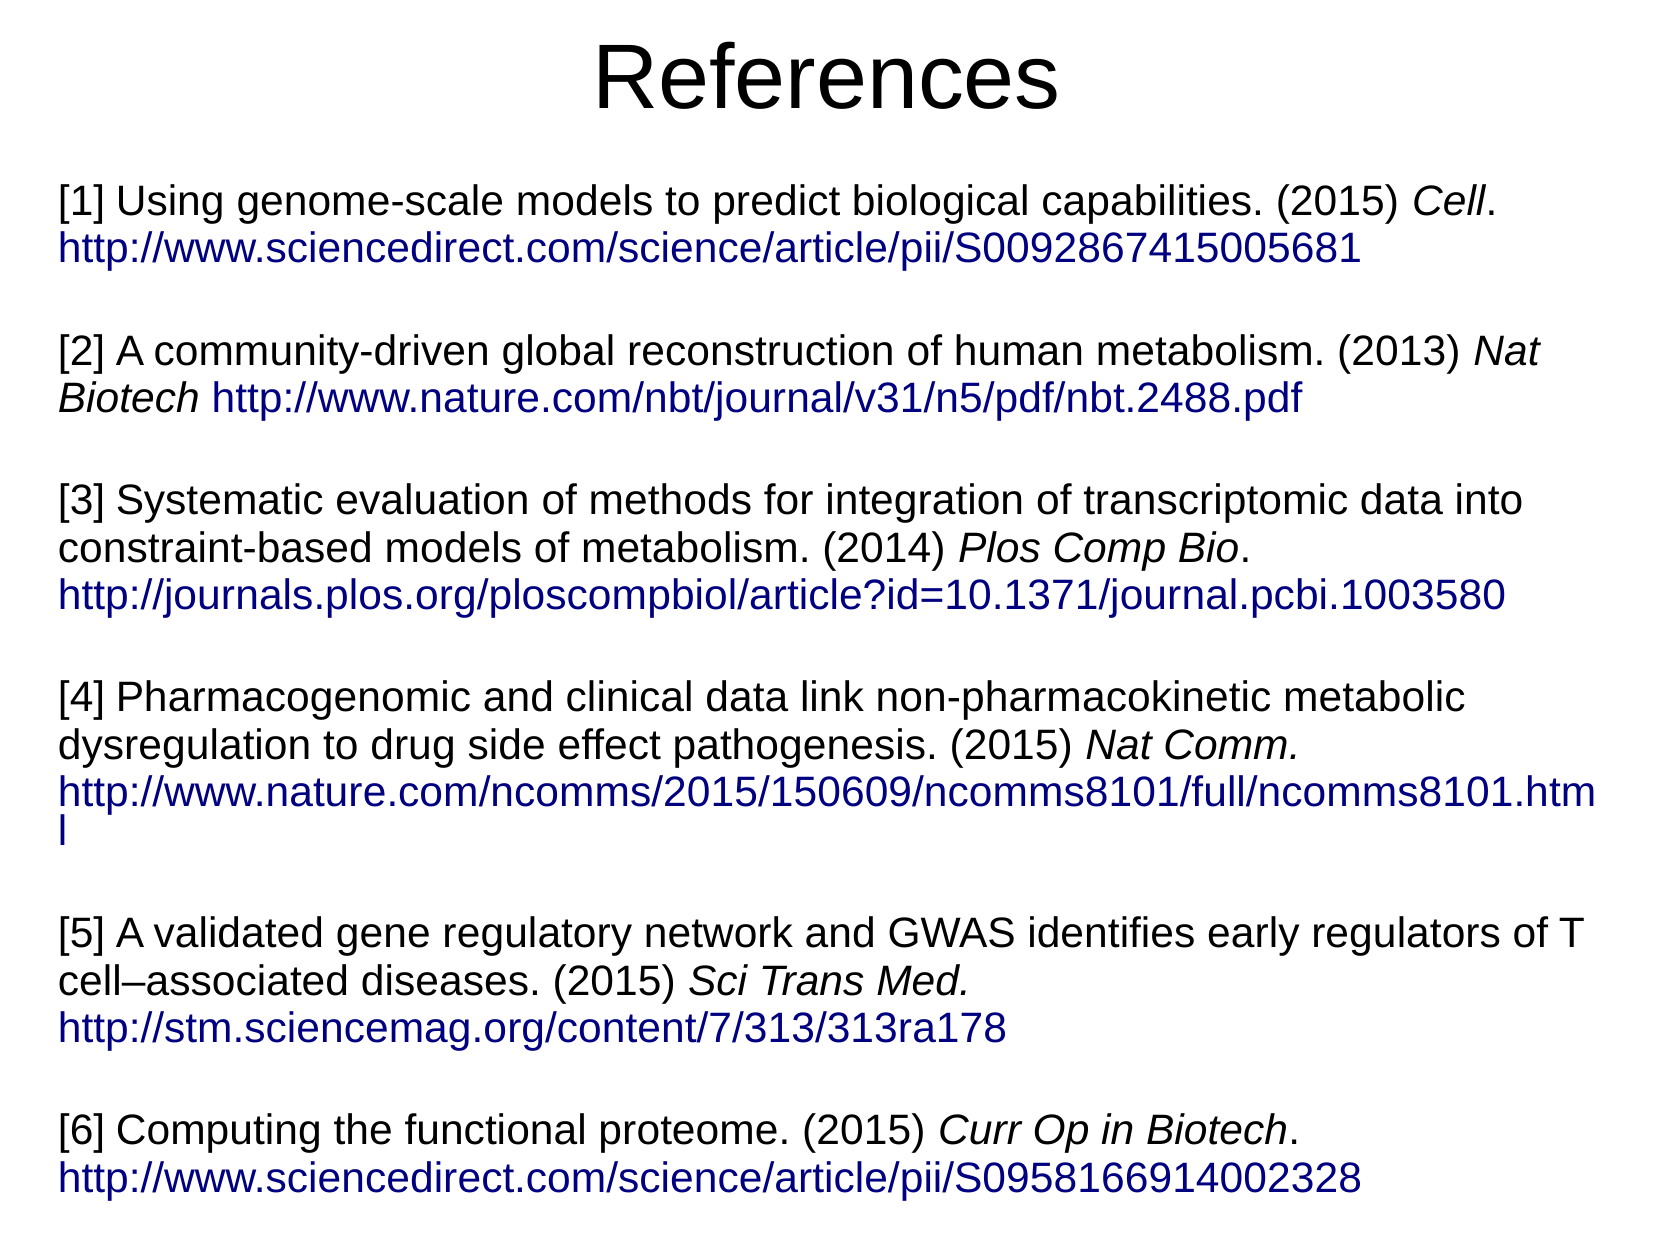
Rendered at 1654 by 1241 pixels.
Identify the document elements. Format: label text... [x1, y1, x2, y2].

list Using genome-scale models to predict biological capabilities. (2015) Cell. http://www.sciencedirect.com/science/article/pii/S0092867415005681 A community-driven global reconstruction of human metabolism. (2013) Nat Biotech http://www.nature.com/nbt/journal/v31/n5/pdf/nbt.2488.pdf Systematic evaluation of methods for integration of transcriptomic data into constraint-based models of metabolism. (2014) Plos Comp Bio. http://journals.plos.org/ploscompbiol/article?id=10.1371/journal.pcbi.1003580 Pharmacogenomic and clinical data link non-pharmacokinetic metabolic dysregulation to drug side effect pathogenesis. (2015) Nat Comm. http://www.nature.com/ncomms/2015/150609/ncomms8101/full/ncomms8101.html A validated gene regulatory network and GWAS identifies early regulators of T cell–associated diseases. (2015) Sci Trans Med. http://stm.sciencemag.org/content/7/313/313ra178 Computing the functional proteome. (2015) Curr Op in Biotech. http://www.sciencedirect.com/science/article/pii/S0958166914002328 [45, 176, 1606, 1167]
title References [82, 2, 1571, 151]
